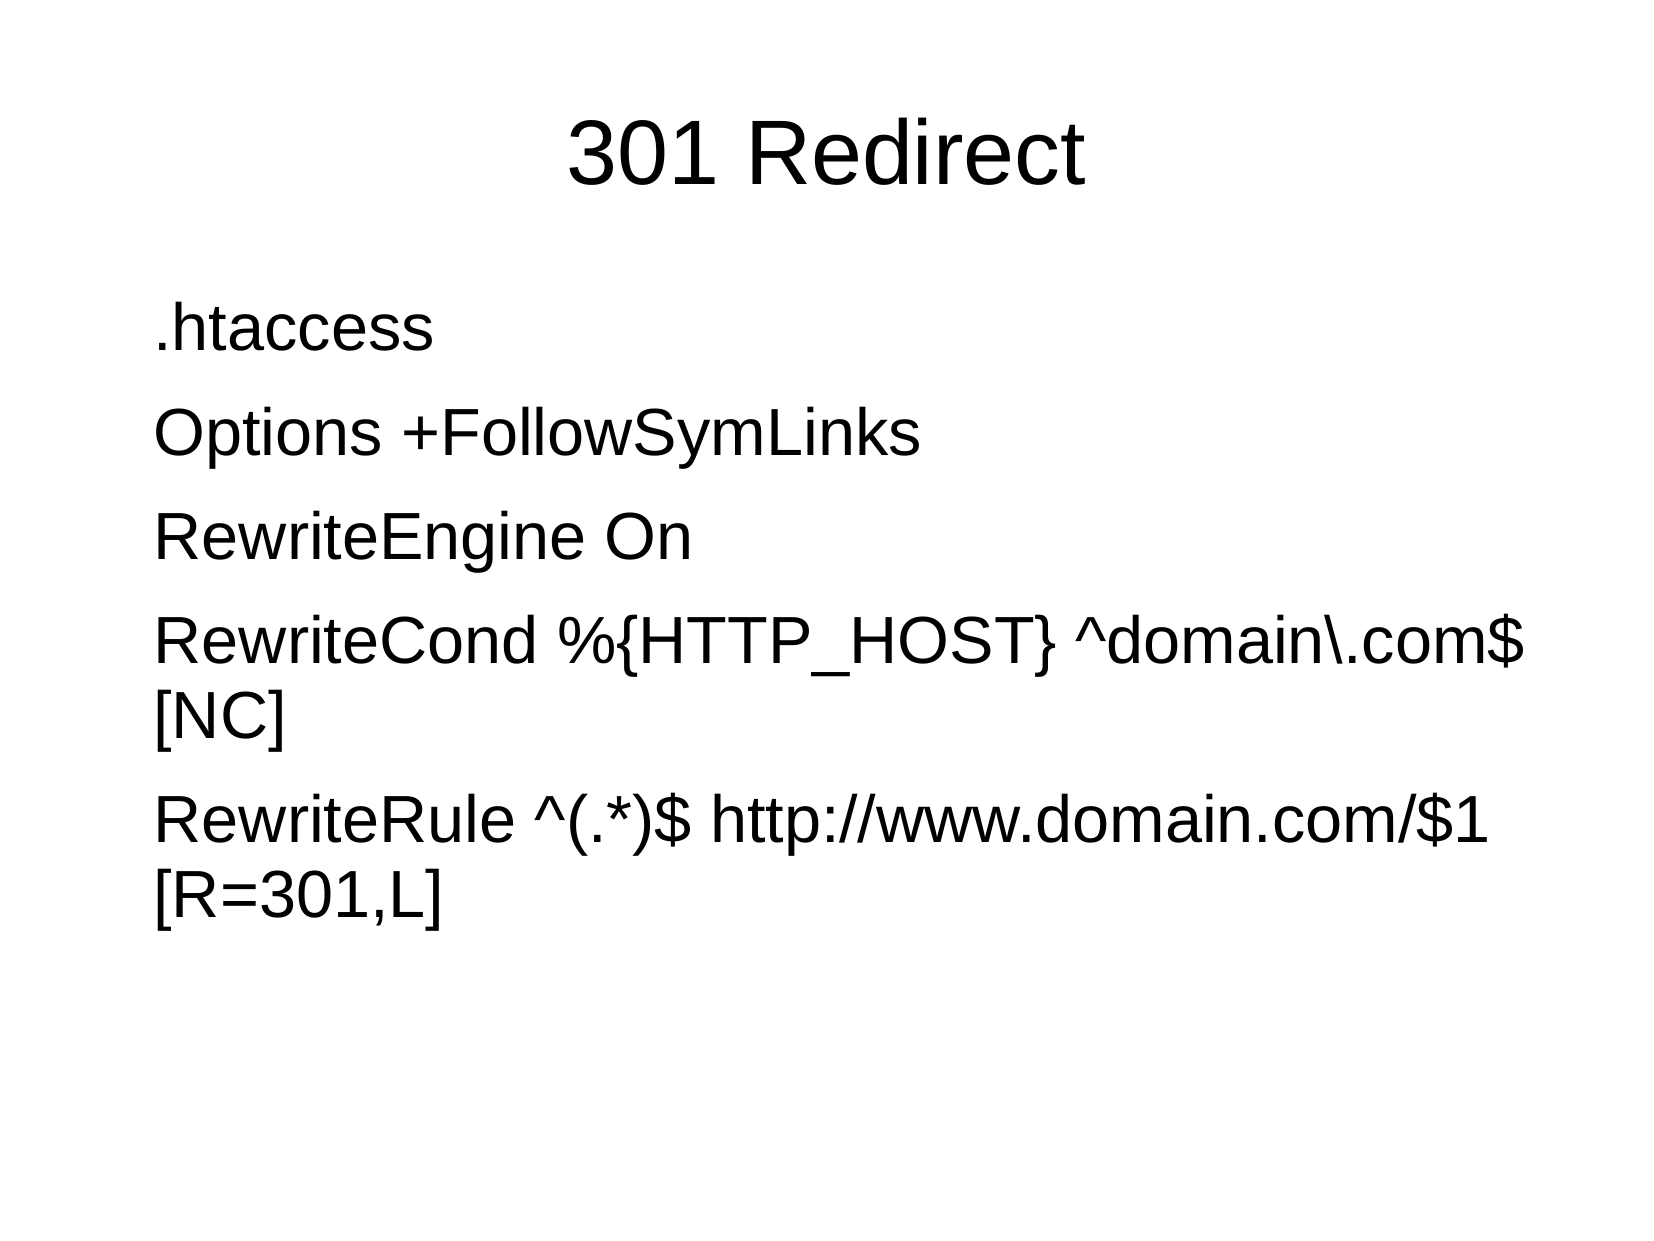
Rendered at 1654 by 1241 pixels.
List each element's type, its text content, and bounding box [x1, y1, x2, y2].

title 301 Redirect [82, 49, 1571, 257]
list .htaccess Options +FollowSymLinks RewriteEngine On RewriteCond %{HTTP_HOST} ^domain\.com$ [NC] RewriteRule ^(.*)$ http://www.domain.com/$1 [R=301,L] [82, 290, 1571, 1109]
